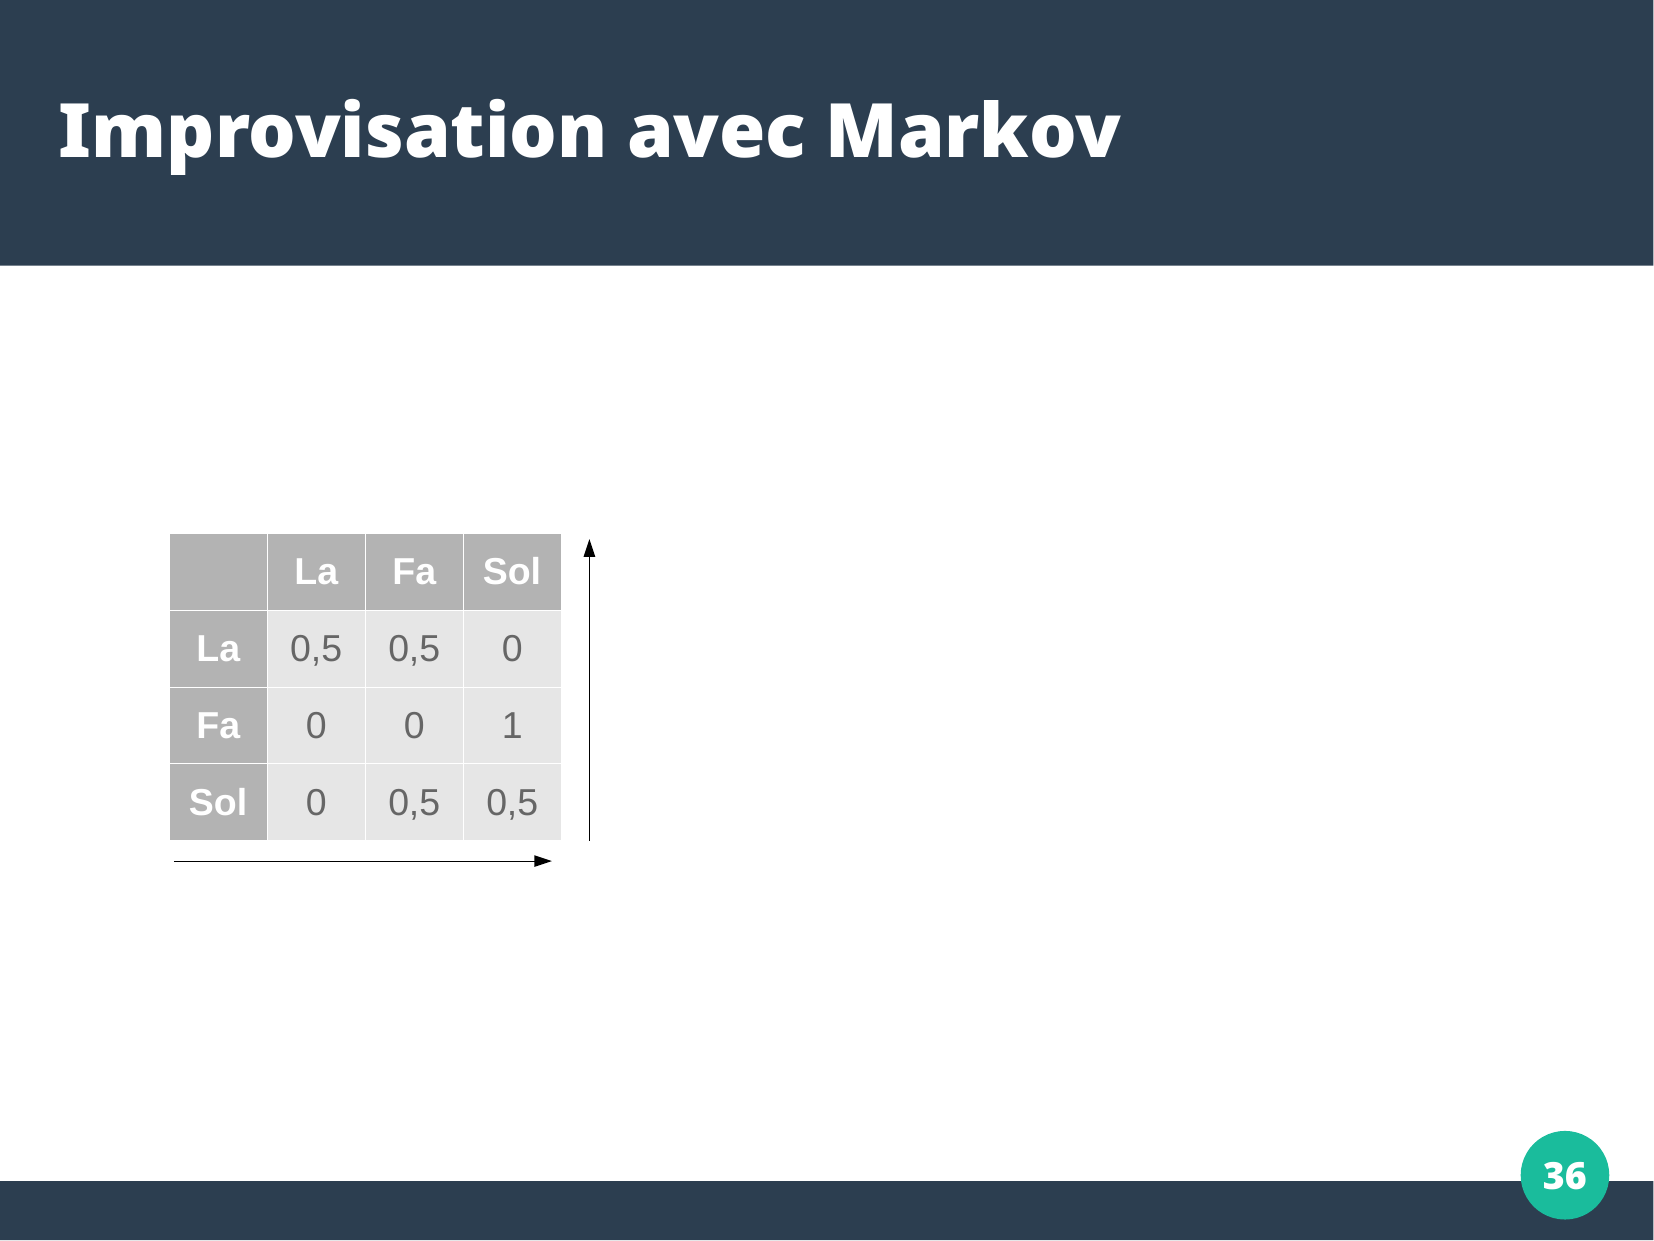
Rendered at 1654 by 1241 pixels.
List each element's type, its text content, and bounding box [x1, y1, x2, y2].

table_cell 0,5 [366, 611, 463, 687]
table_header Sol [464, 534, 561, 610]
table_header Fa [366, 534, 463, 610]
table_cell Fa [170, 688, 267, 763]
table_cell La [170, 611, 267, 687]
table_cell Sol [170, 764, 267, 840]
table_cell 1 [464, 688, 561, 763]
table_cell 0 [268, 764, 365, 840]
table_cell 0 [366, 688, 463, 763]
title Improvisation avec Markov [59, 49, 1595, 207]
table_cell 0,5 [366, 764, 463, 840]
table_header [170, 534, 267, 610]
table_cell 0,5 [464, 764, 561, 840]
table_cell 0,5 [268, 611, 365, 687]
table_cell 0 [268, 688, 365, 763]
table_cell 0 [464, 611, 561, 687]
table_header La [268, 534, 365, 610]
